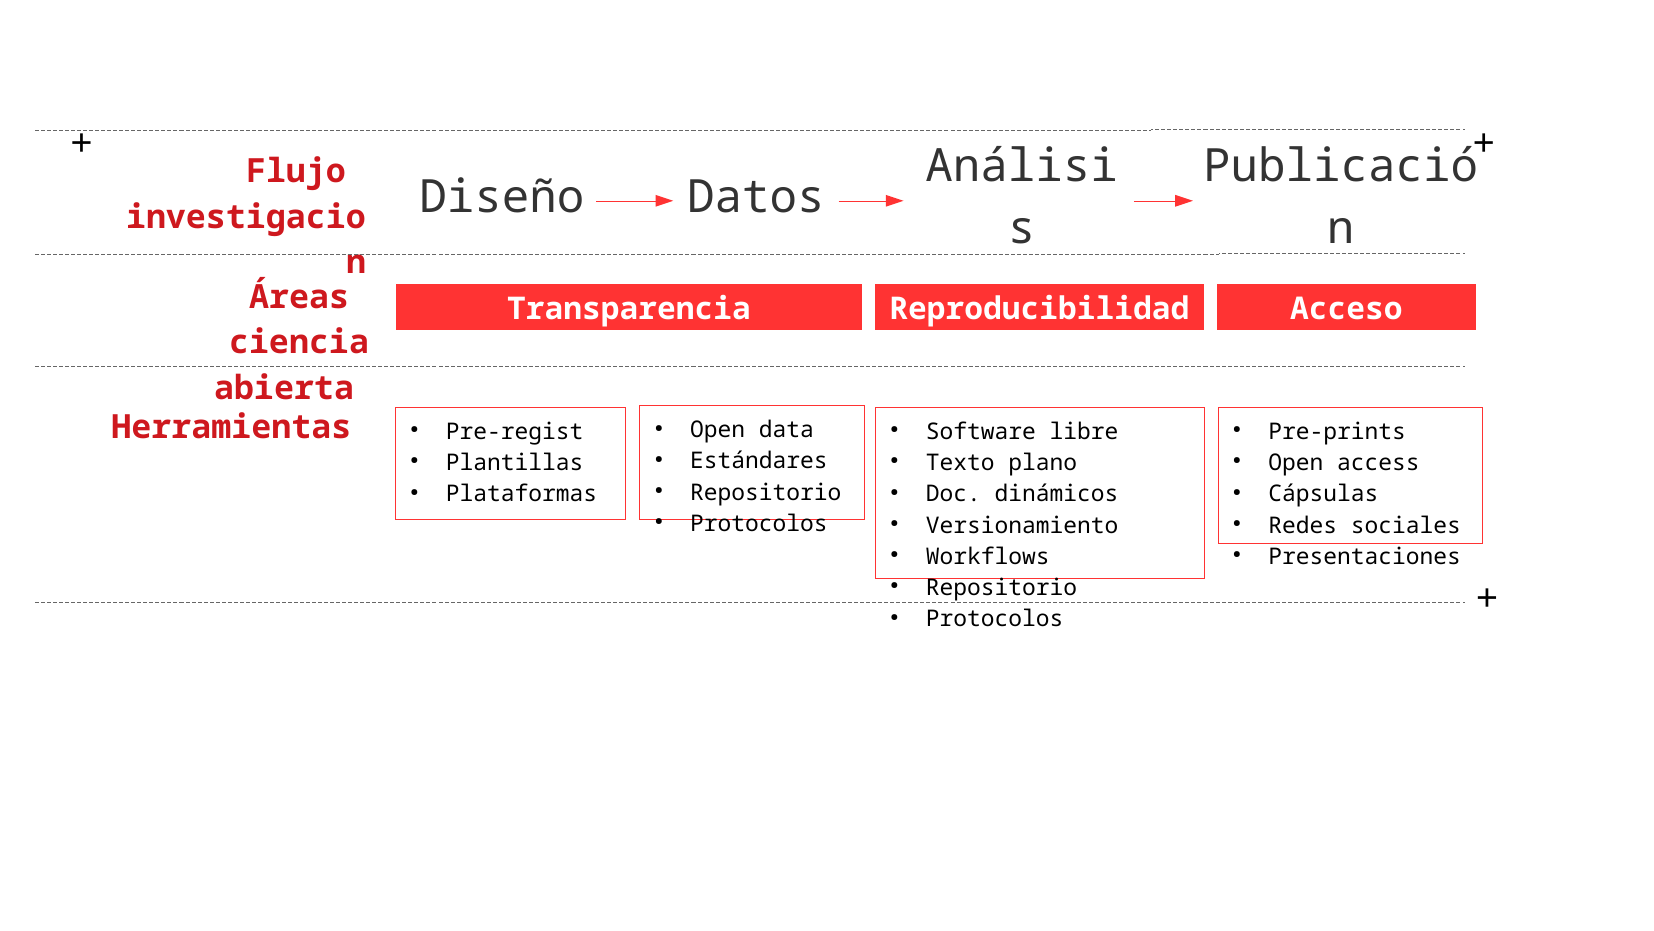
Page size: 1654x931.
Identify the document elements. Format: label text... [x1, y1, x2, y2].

text_box Reproducibilidad [874, 283, 1205, 331]
text_box Open data Estándares Repositorio Protocolos [639, 405, 865, 520]
text_box Pre-prints Open access Cápsulas Redes sociales Presentaciones [1218, 407, 1483, 544]
text_box Análisis [909, 171, 1134, 219]
text_box Software libre Texto plano Doc. dinámicos Versionamiento Workflows Repositorio Protocolos [875, 407, 1205, 579]
text_box Datos [643, 171, 869, 219]
text_box + [61, 114, 86, 172]
text_box Áreas ciencia abierta [70, 265, 384, 368]
text_box + [1467, 569, 1491, 626]
text_box Transparencia [395, 283, 863, 331]
text_box + [1463, 114, 1488, 172]
text_box Flujo investigacion [97, 140, 381, 242]
text_box Herramientas [53, 395, 367, 477]
text_box Publicación [1181, 171, 1501, 219]
text_box Diseño [389, 171, 615, 219]
text_box Pre-regist Plantillas Plataformas [395, 407, 626, 520]
text_box Acceso [1216, 283, 1477, 331]
